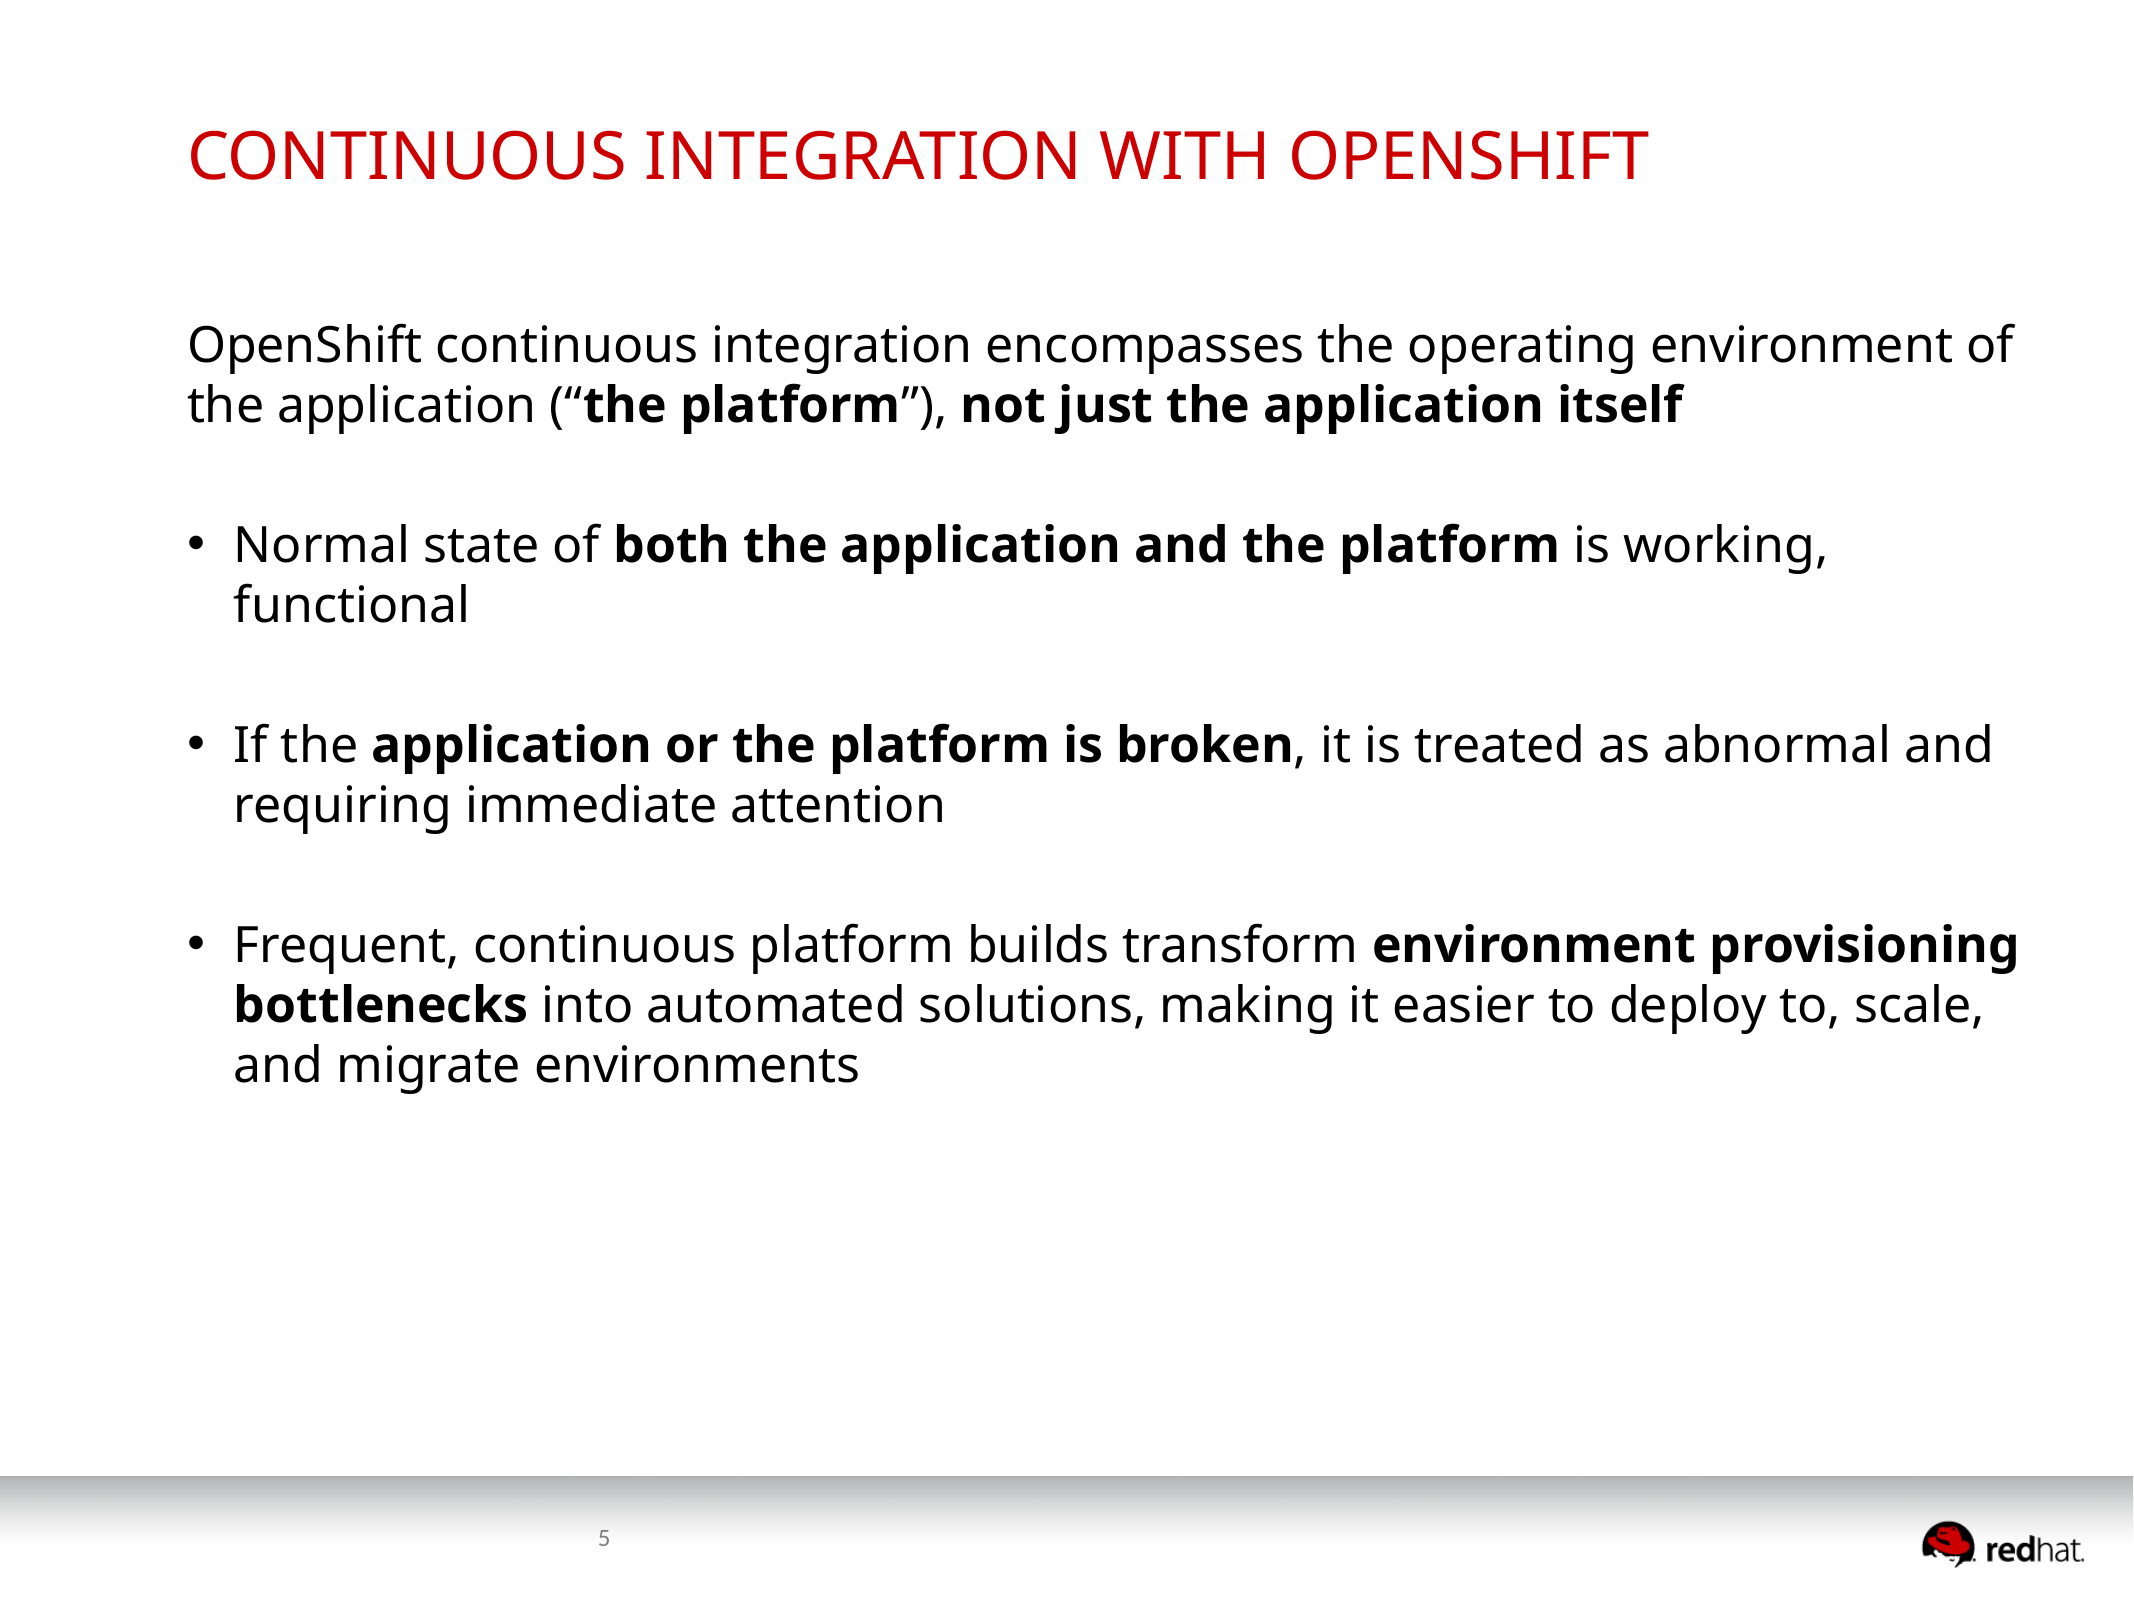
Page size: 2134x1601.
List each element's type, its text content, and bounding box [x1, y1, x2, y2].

title Continuous Integration with OpenShift [187, 112, 2046, 259]
list OpenShift continuous integration encompasses the operating environment of the application (“the platform”), not just the application itself Normal state of both the application and the platform is working, functional If the application or the platform is broken, it is treated as abnormal and requiring immediate attention Frequent, continuous platform builds transform environment provisioning bottlenecks into automated solutions, making it easier to deploy to, scale, and migrate environments [187, 312, 2046, 1430]
slide_number <number> [597, 1510, 732, 1563]
picture [0, 1476, 2134, 1601]
